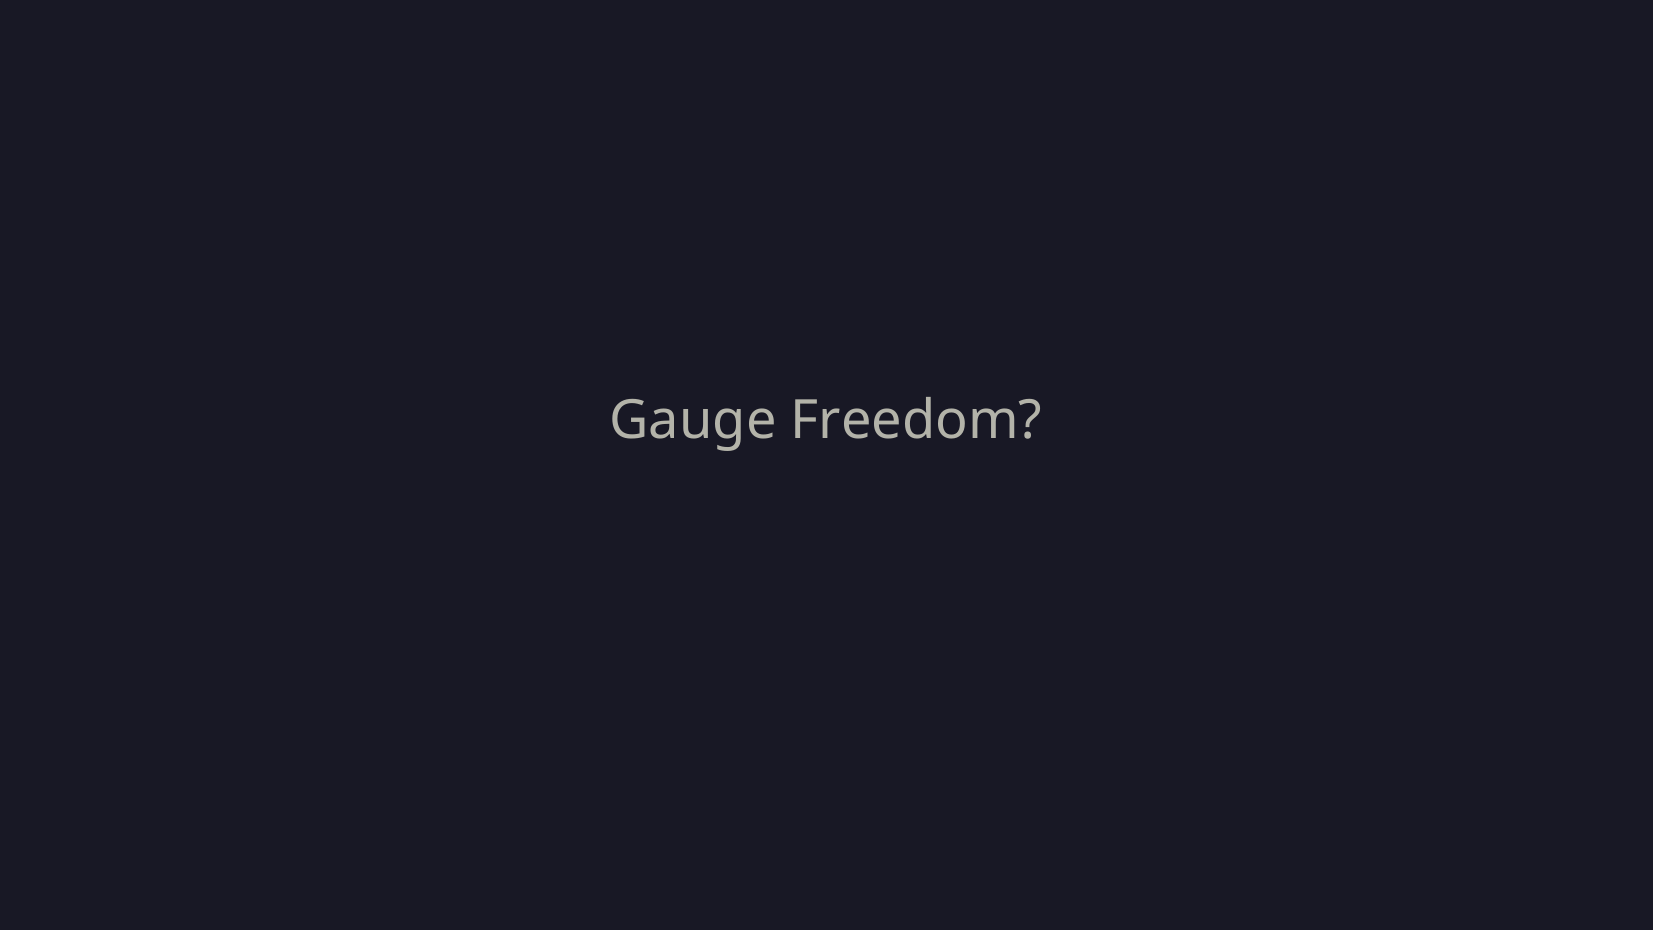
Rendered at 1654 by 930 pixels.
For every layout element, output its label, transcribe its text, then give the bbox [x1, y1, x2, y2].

text_box Gauge Freedom? [609, 380, 1044, 455]
